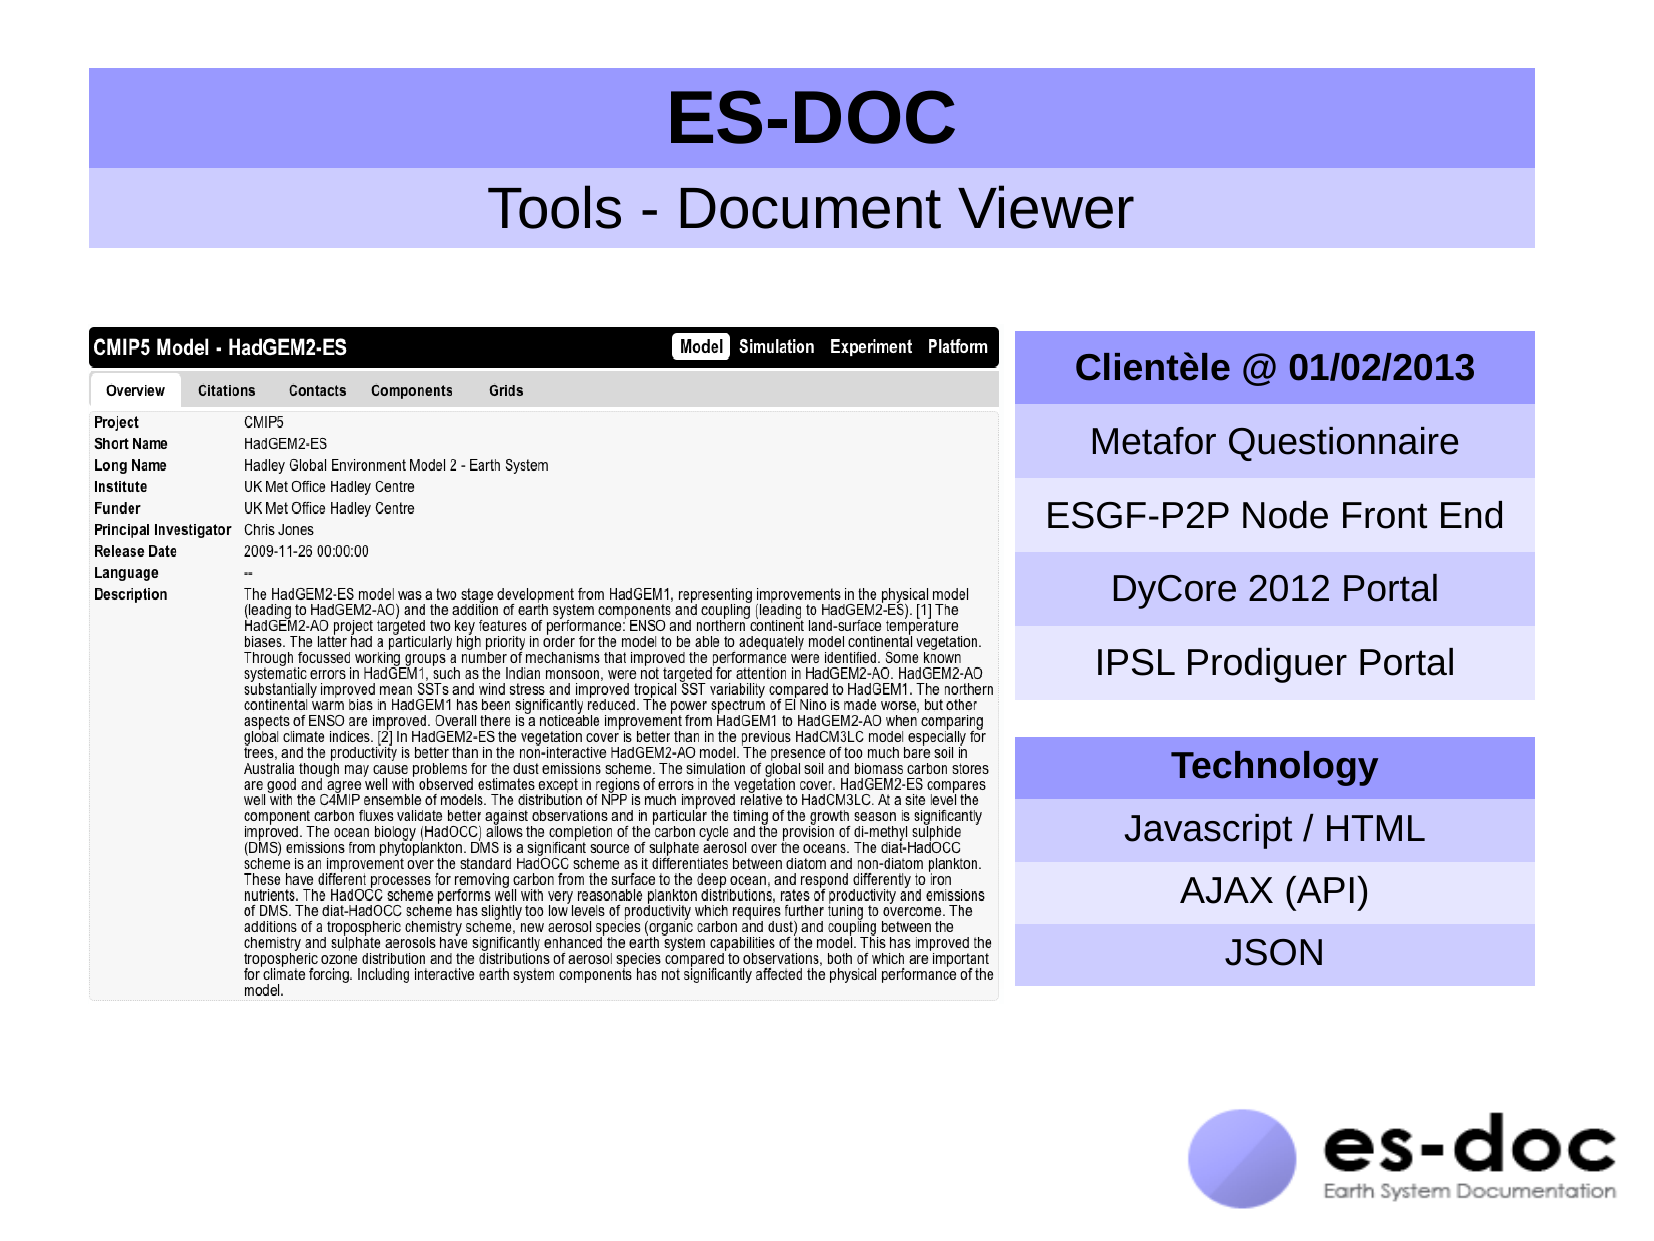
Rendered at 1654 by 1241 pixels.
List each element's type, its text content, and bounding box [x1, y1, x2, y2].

table_cell JSON [1015, 924, 1535, 986]
table_cell DyCore 2012 Portal [1015, 552, 1535, 626]
table_header Technology [1015, 737, 1535, 799]
table_cell AJAX (API) [1015, 862, 1535, 924]
picture [88, 324, 1004, 1004]
picture [1181, 1092, 1625, 1224]
table_cell Metafor Questionnaire [1015, 404, 1535, 478]
table_header ES-DOC [89, 68, 1535, 168]
table_cell Javascript / HTML [1015, 799, 1535, 862]
table_cell Tools - Document Viewer [89, 168, 1535, 248]
table_header Clientèle @ 01/02/2013 [1015, 331, 1535, 404]
table_cell IPSL Prodiguer Portal [1015, 626, 1535, 700]
table_cell ESGF-P2P Node Front End [1015, 478, 1535, 552]
